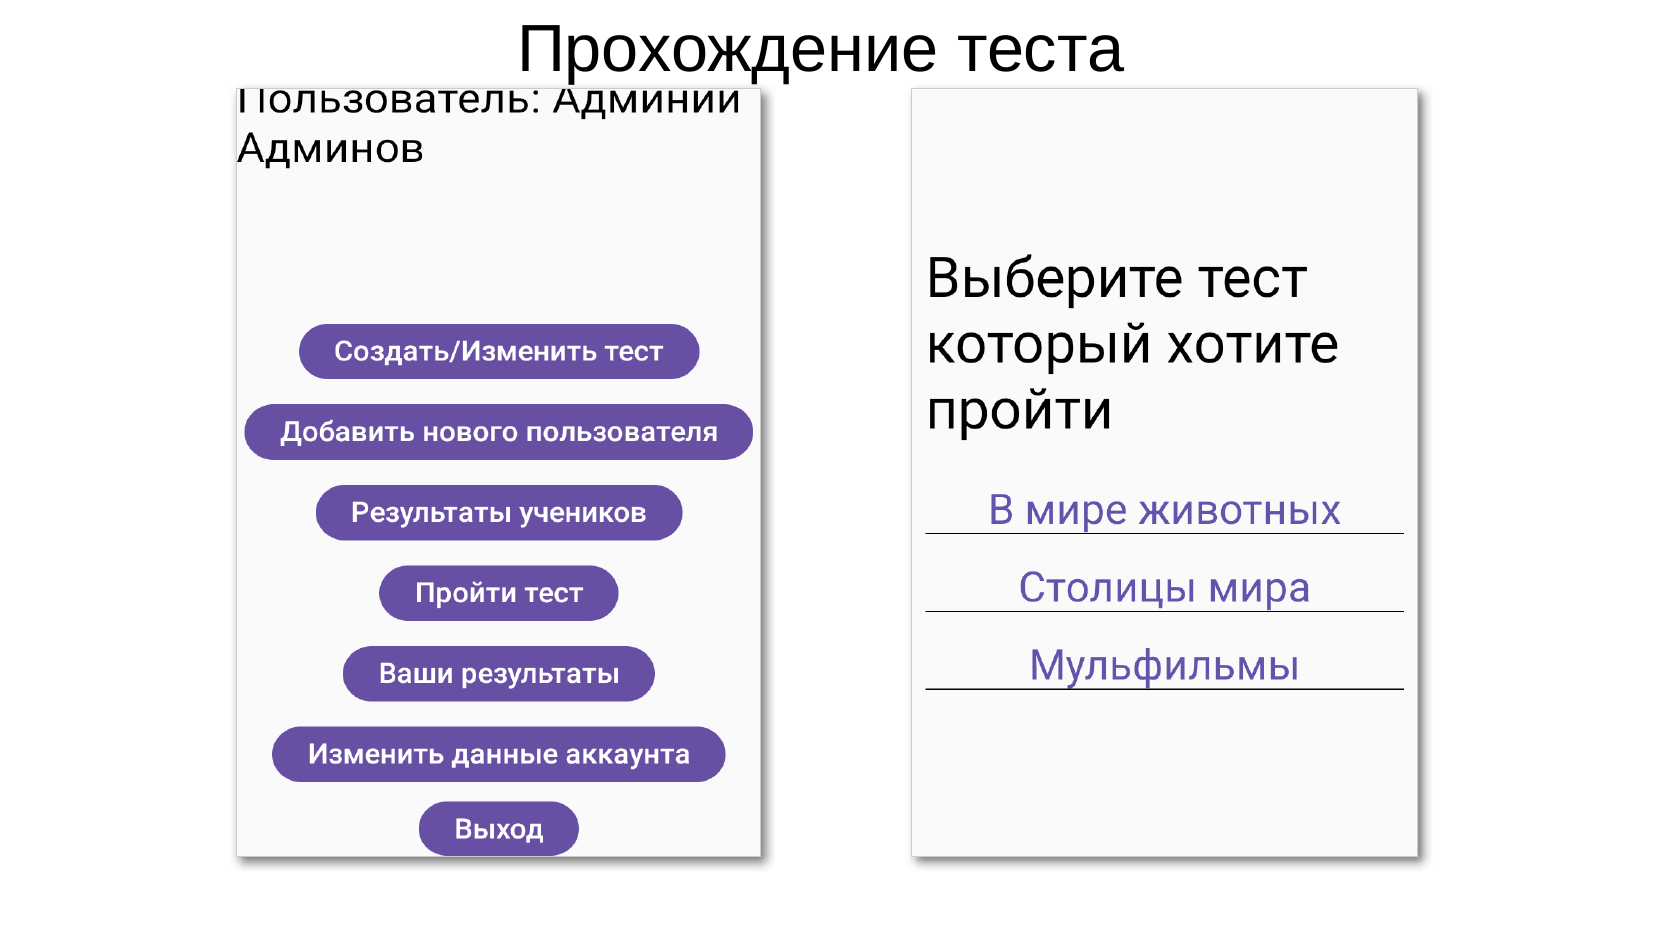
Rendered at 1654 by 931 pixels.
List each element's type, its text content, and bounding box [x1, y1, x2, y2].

title Прохождение теста [76, 0, 1565, 126]
picture [236, 88, 761, 857]
picture [911, 88, 1418, 857]
